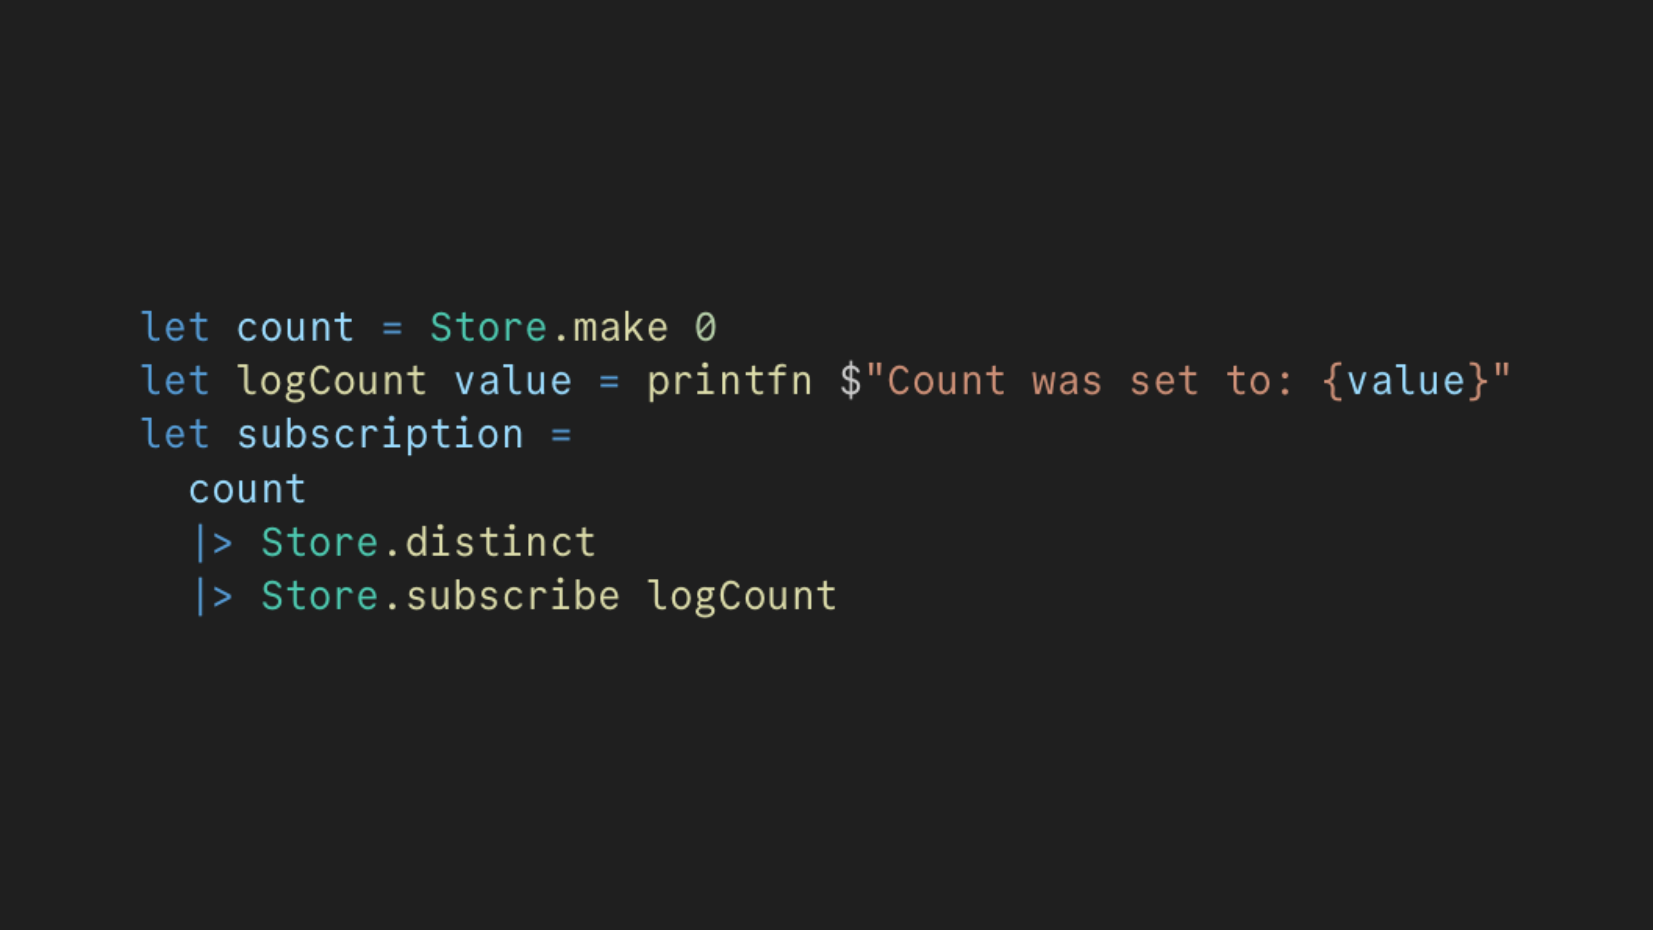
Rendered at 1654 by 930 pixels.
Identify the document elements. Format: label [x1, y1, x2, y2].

picture [130, 297, 1523, 633]
